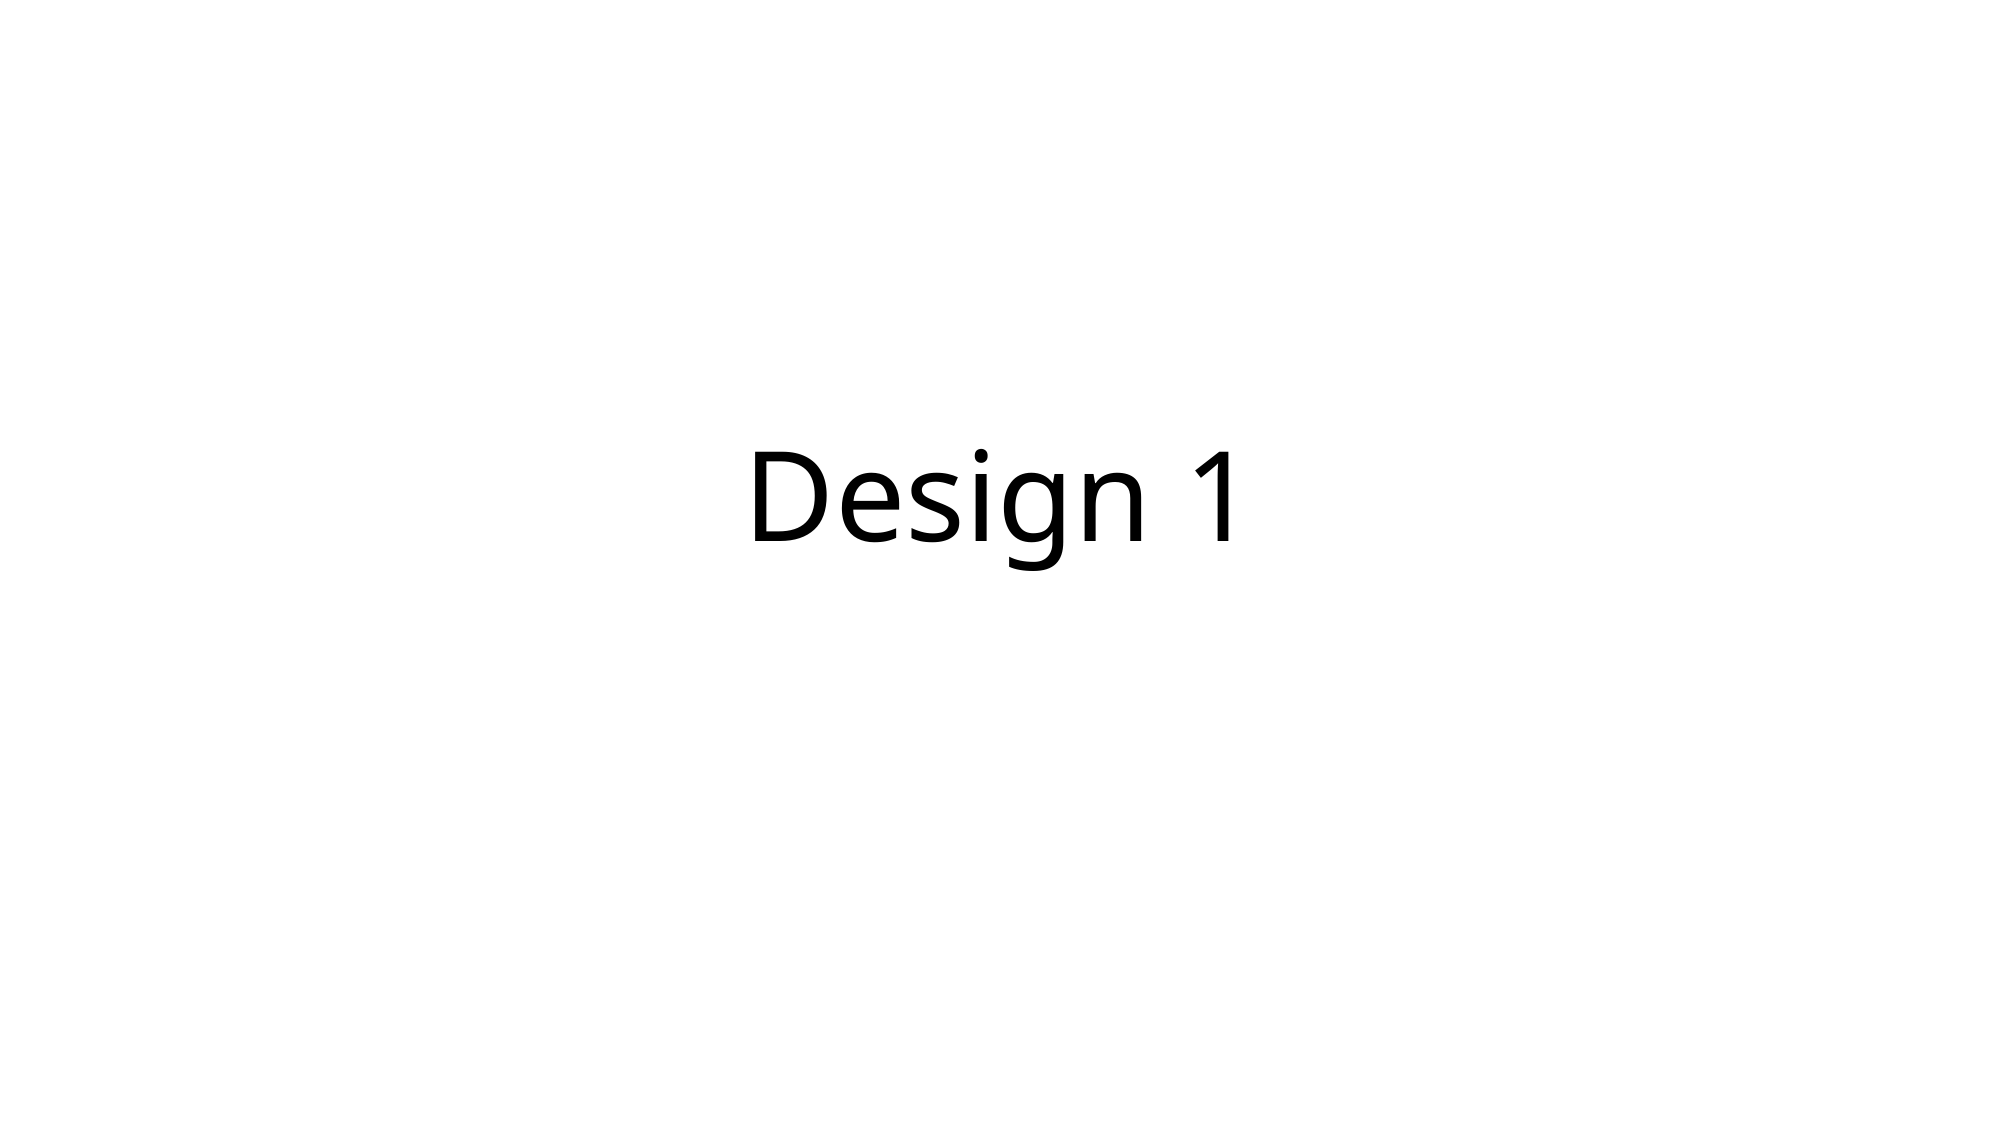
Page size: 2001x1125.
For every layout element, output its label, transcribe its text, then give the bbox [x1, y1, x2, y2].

title Design 1 [249, 184, 1750, 576]
